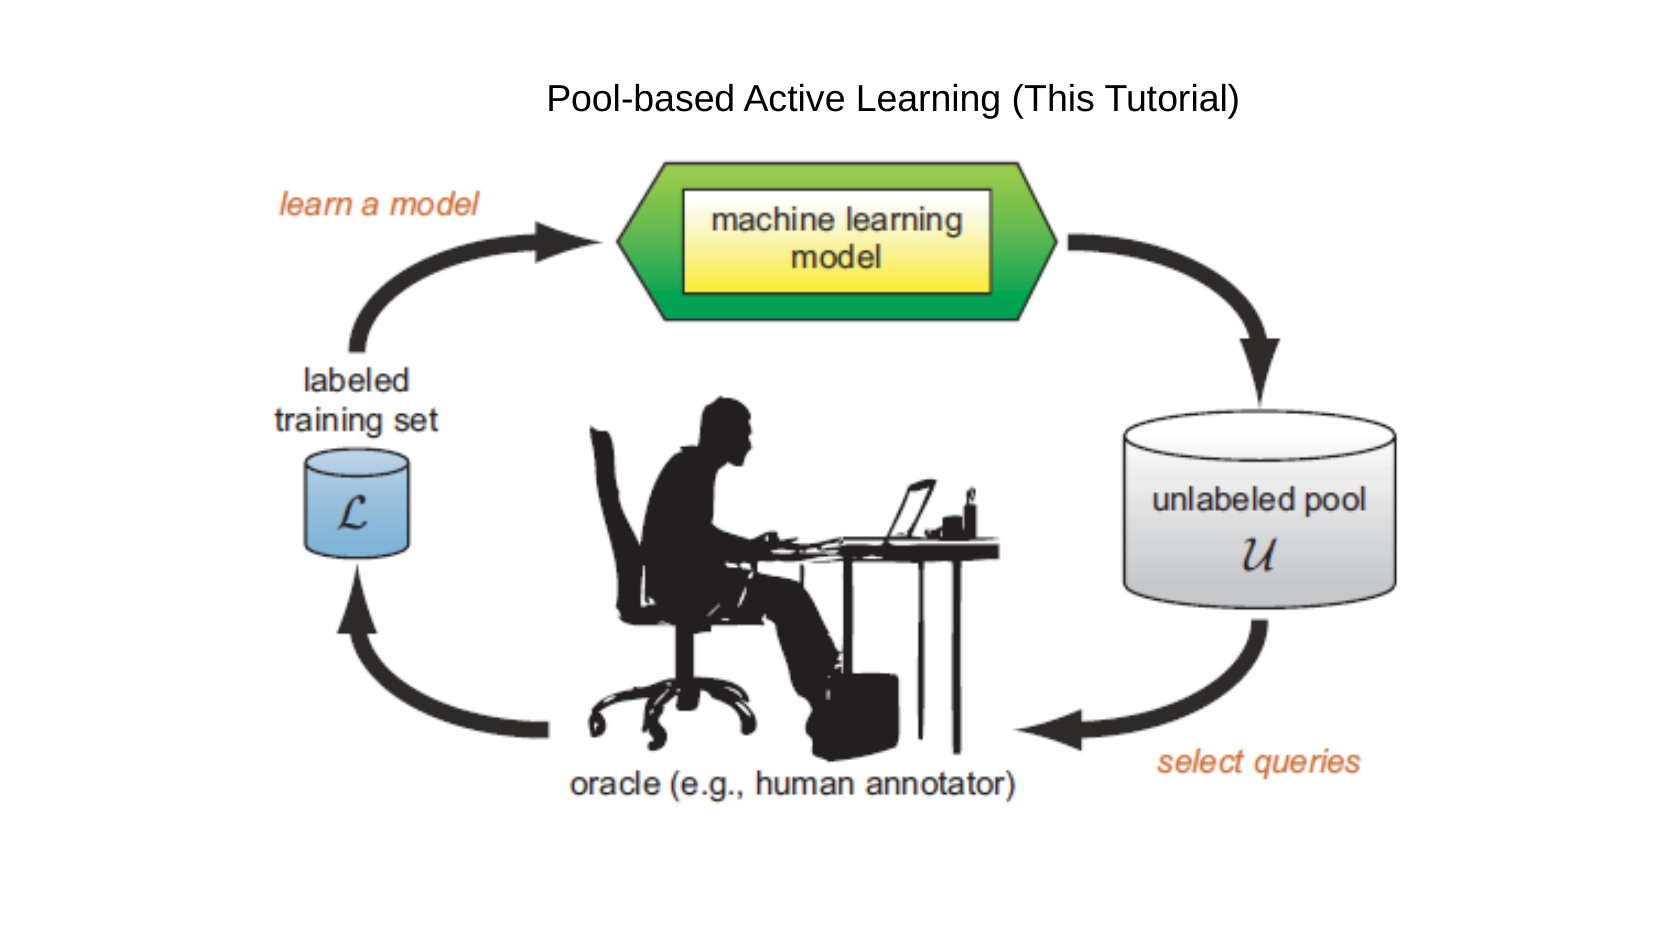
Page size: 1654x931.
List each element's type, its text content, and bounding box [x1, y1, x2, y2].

picture [251, 154, 1406, 815]
text_box Pool-based Active Learning (This Tutorial) [531, 70, 1256, 128]
